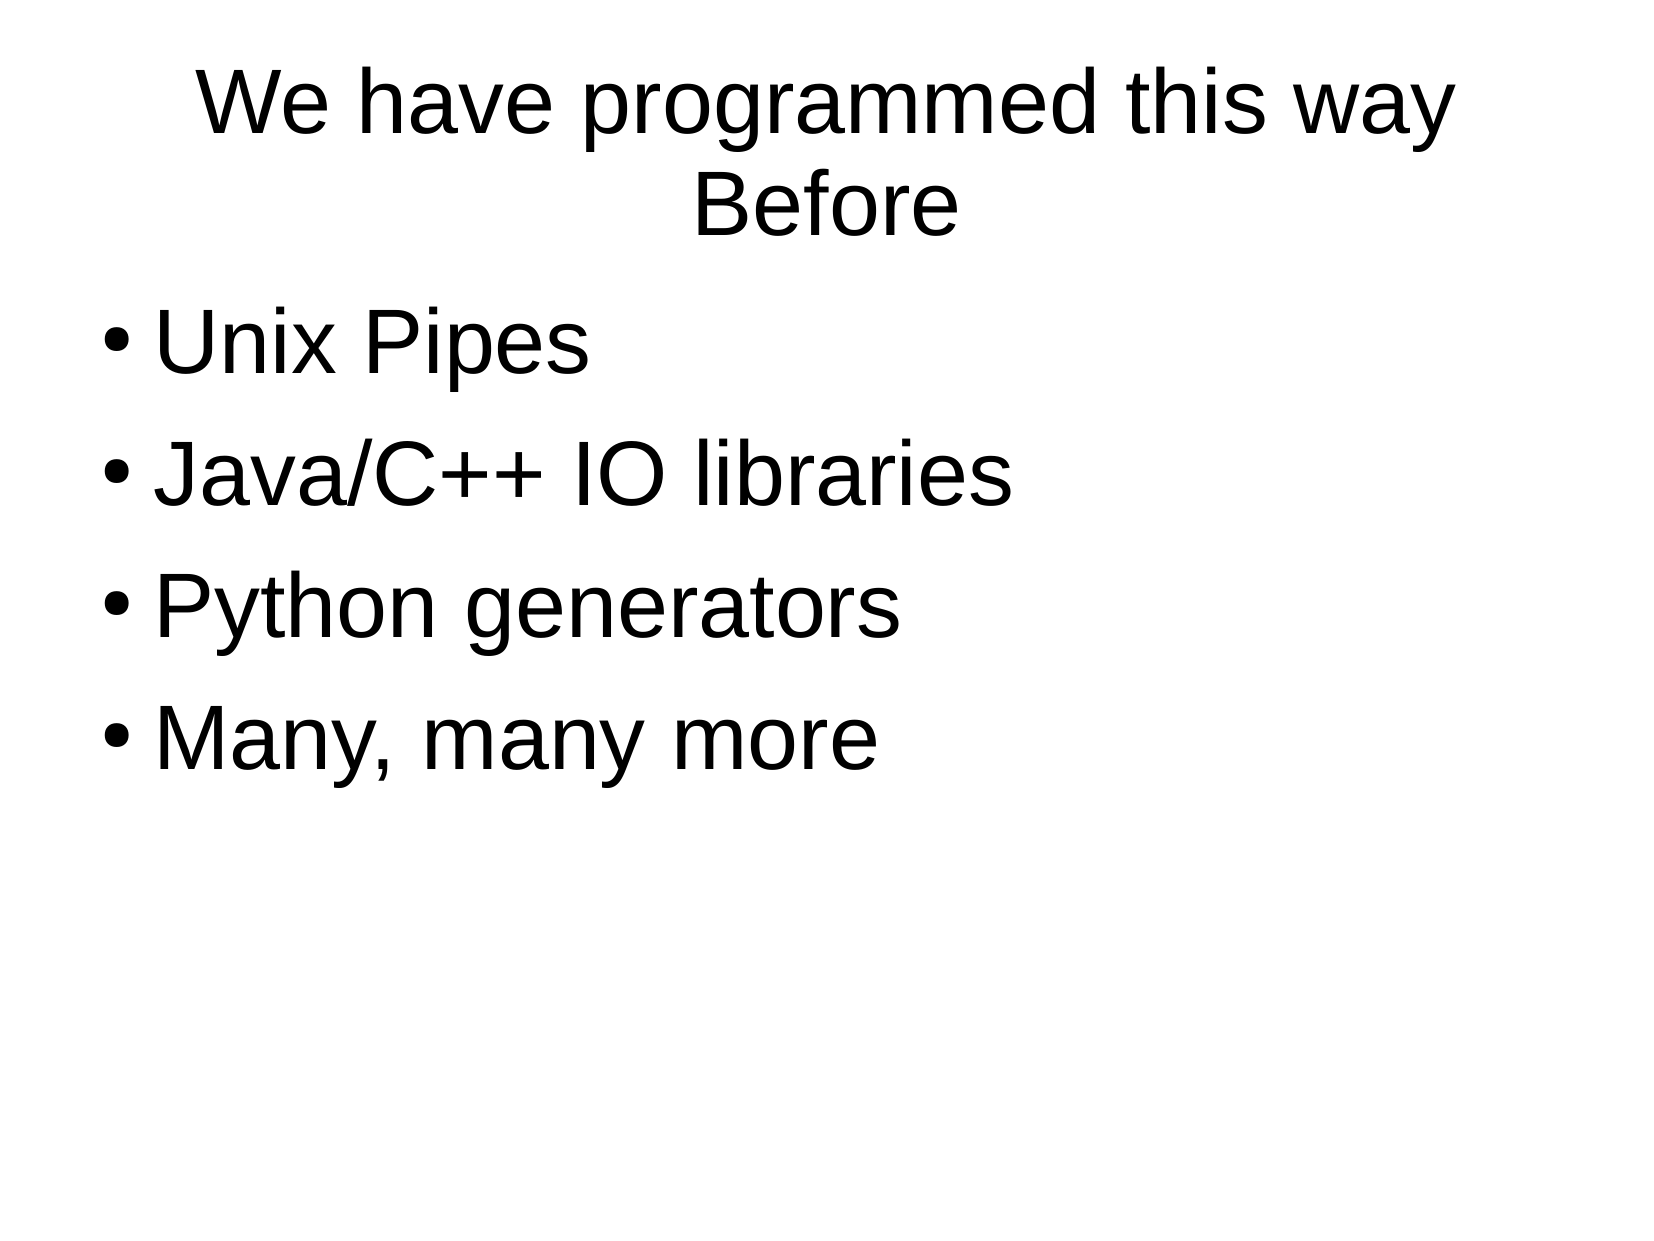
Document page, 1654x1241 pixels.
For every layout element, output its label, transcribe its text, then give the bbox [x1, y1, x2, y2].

list Unix Pipes Java/C++ IO libraries Python generators Many, many more [82, 290, 1571, 1010]
title We have programmed this way Before [82, 49, 1571, 257]
